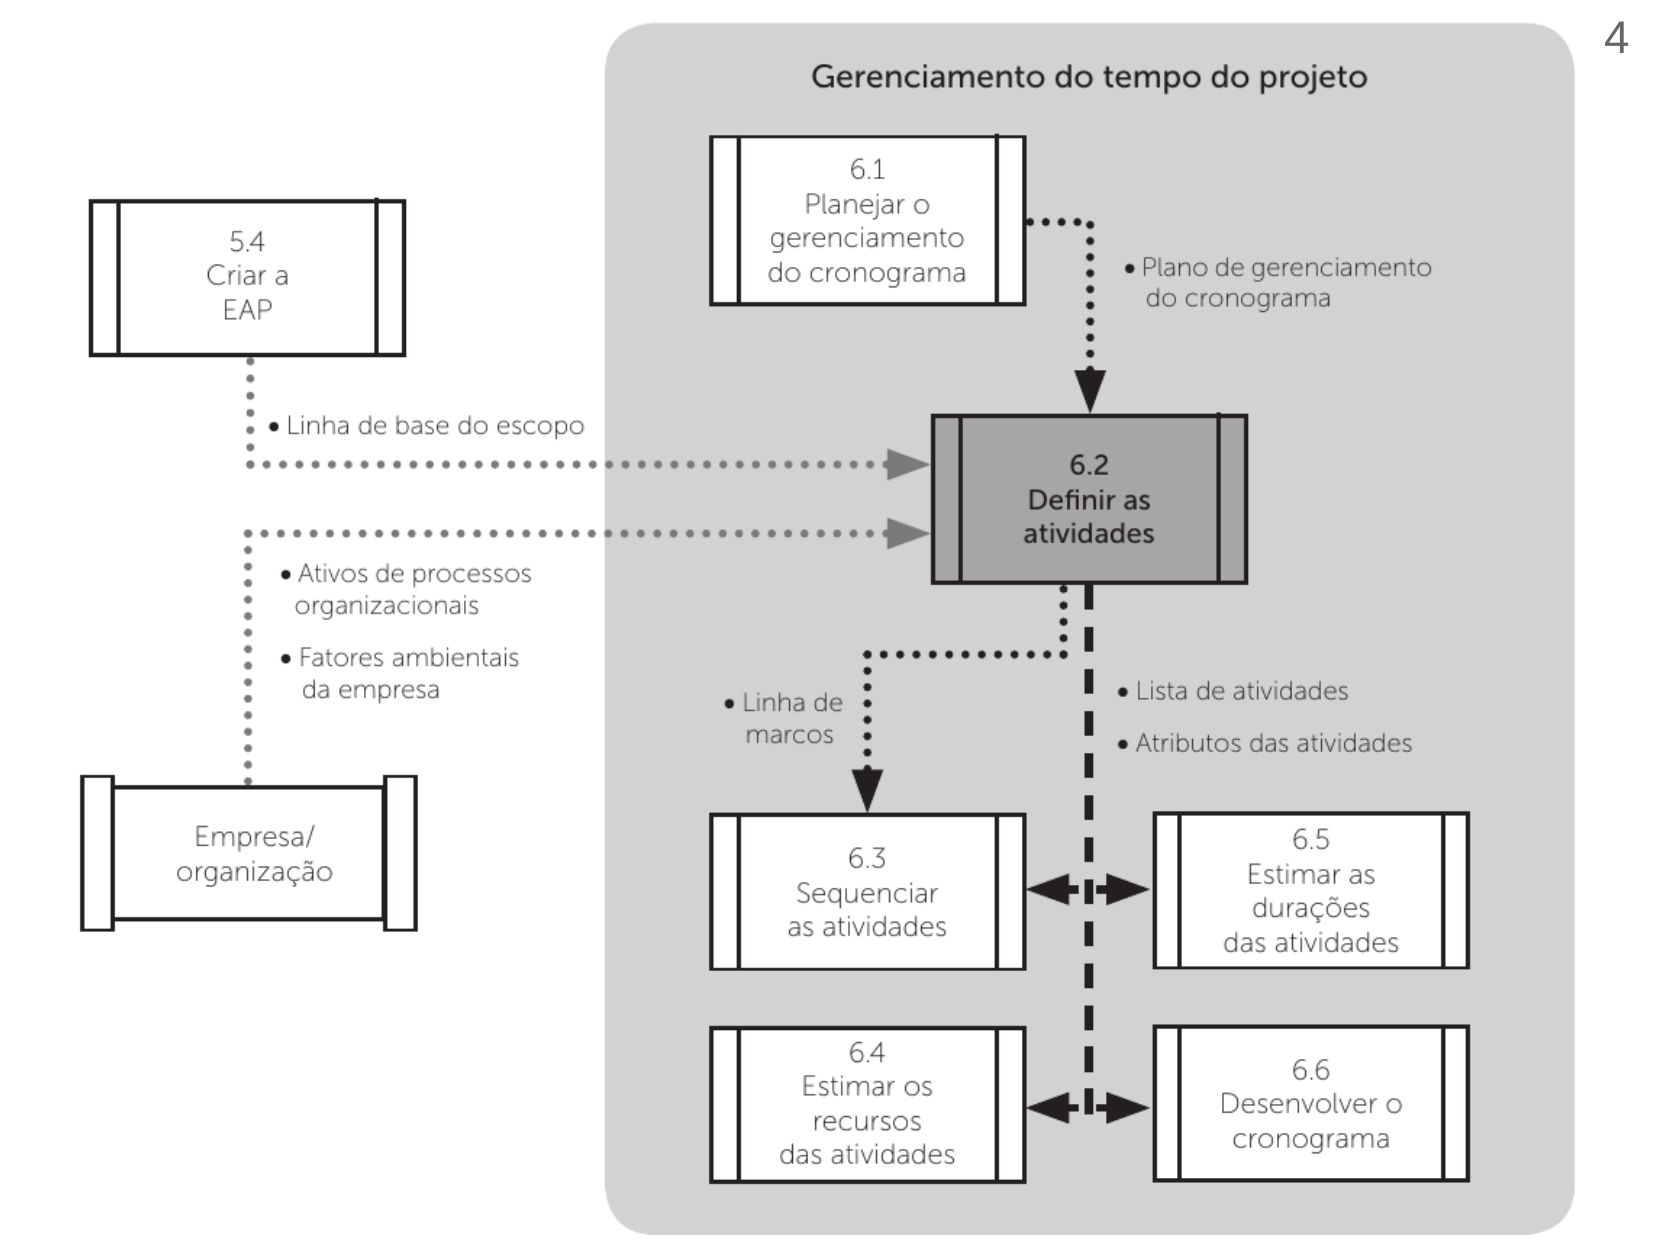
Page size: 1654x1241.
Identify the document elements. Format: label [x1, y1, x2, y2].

picture [76, 18, 1579, 1235]
